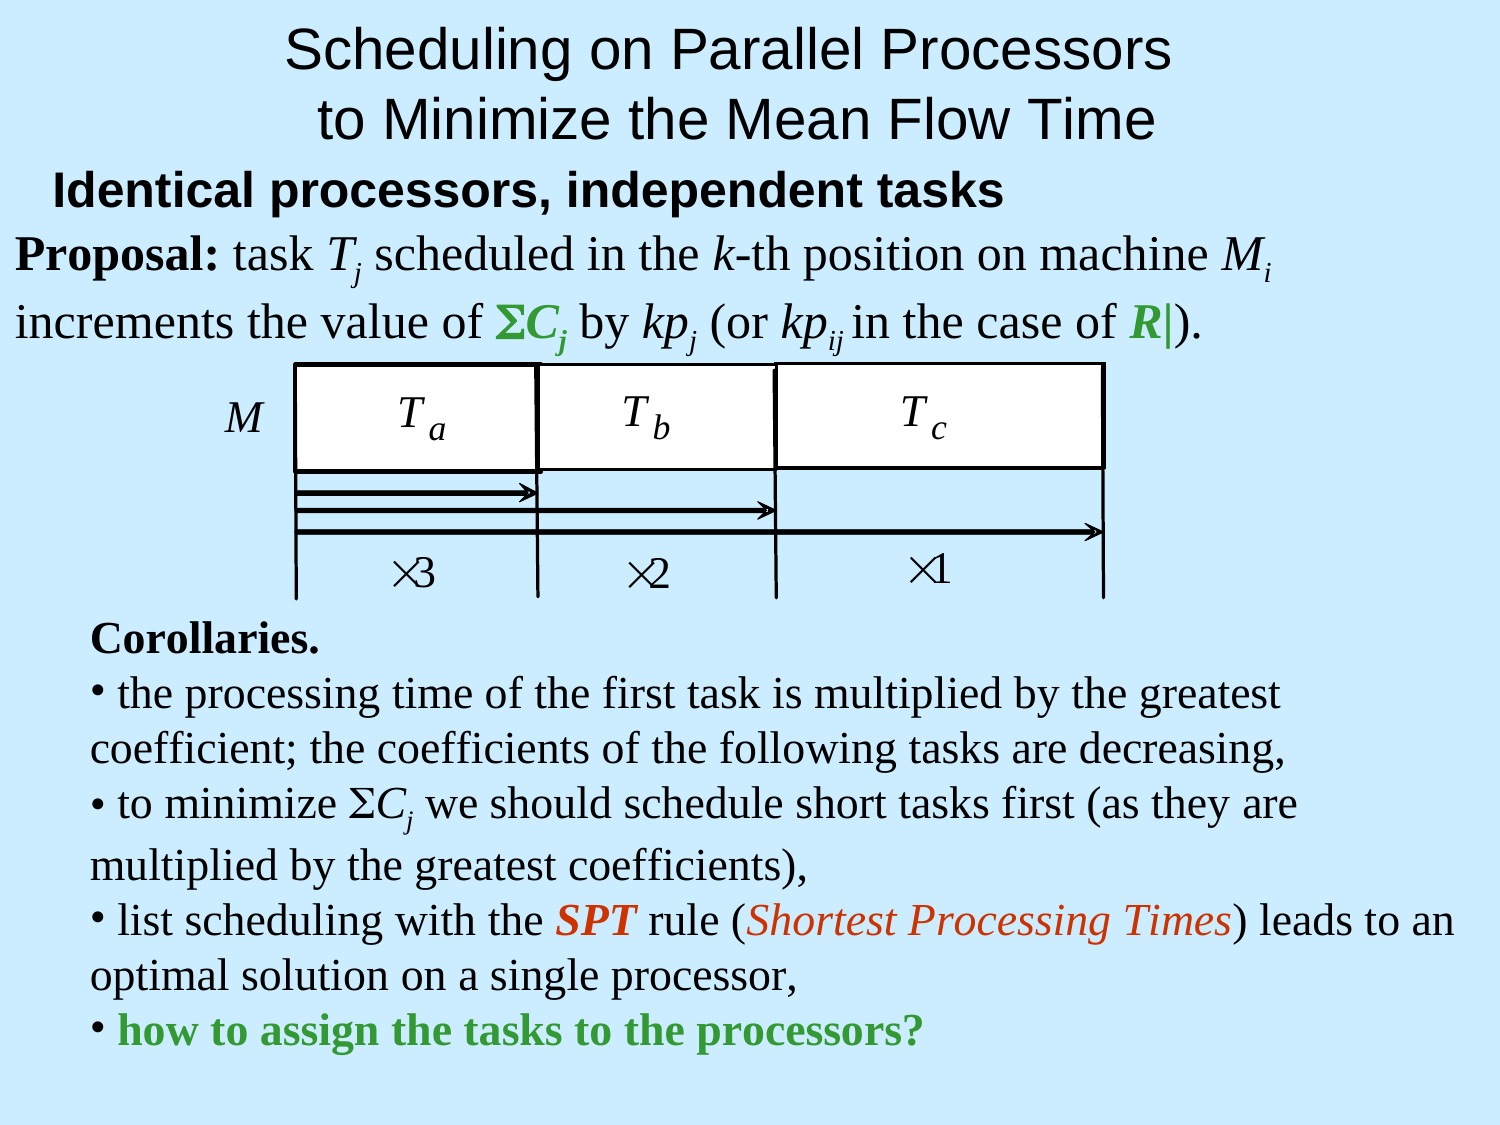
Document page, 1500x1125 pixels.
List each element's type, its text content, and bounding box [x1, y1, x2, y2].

text_box Corollaries. the processing time of the first task is multiplied by the greatest coefficient; the coefficients of the following tasks are decreasing, to minimize Cj we should schedule short tasks first (as they are multiplied by the greatest coefficients), list scheduling with the SPT rule (Shortest Processing Times) leads to an optimal solution on a single processor, how to assign the tasks to the processors? [75, 599, 1500, 1063]
text_box Identical processors, independent tasks [37, 149, 1500, 226]
title Scheduling on Parallel Processors to Minimize the Mean Flow Time [0, 0, 1488, 175]
chart [224, 362, 1116, 607]
text_box Proposal: task Tj scheduled in the k-th position on machine Mi increments the value of Cj by kpj (or kpij in the case of R|). [0, 212, 1463, 365]
